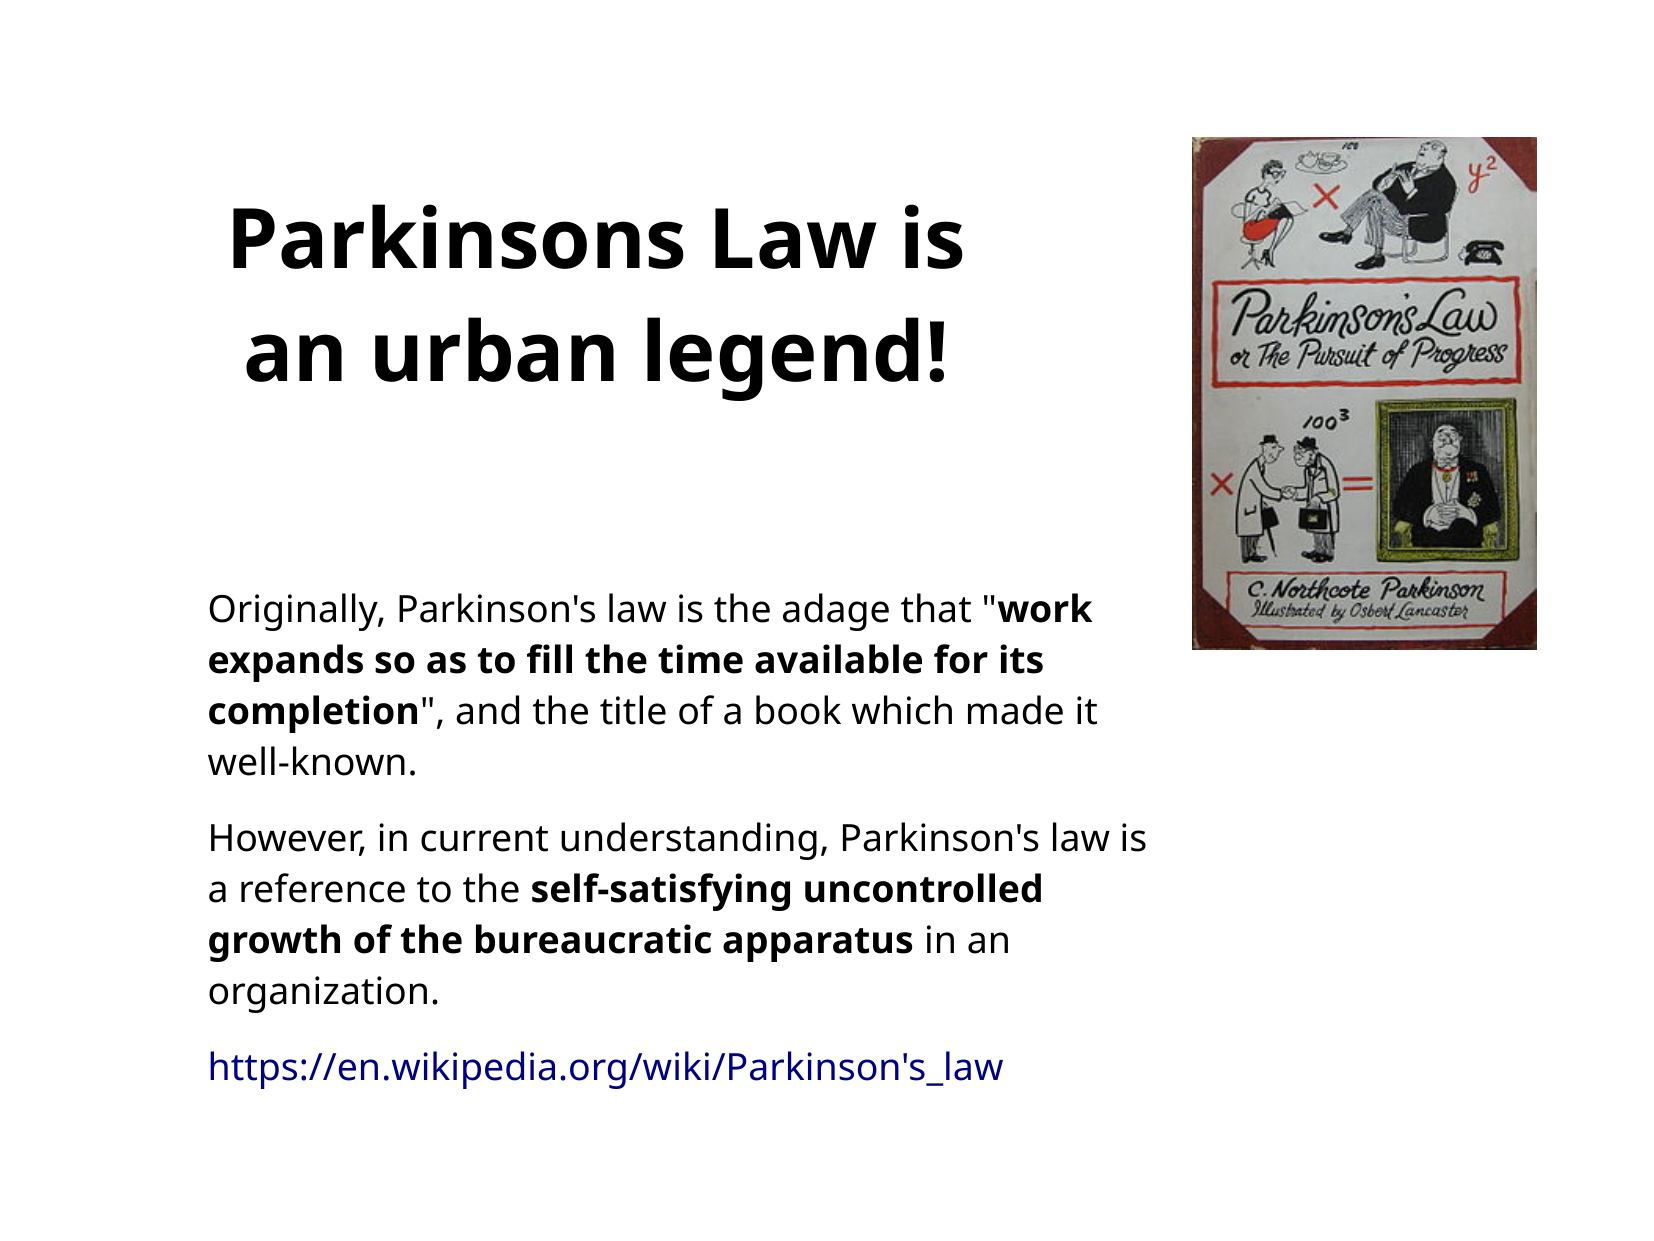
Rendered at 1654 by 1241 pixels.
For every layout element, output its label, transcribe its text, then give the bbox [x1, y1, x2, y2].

text_box [118, 531, 1512, 1091]
picture [1192, 137, 1537, 650]
text_box Originally, Parkinson's law is the adage that "work expands so as to fill the time available for its completion", and the title of a book which made it well-known. However, in current understanding, Parkinson's law is a reference to the self-satisfying uncontrolled growth of the bureaucratic apparatus in an organization. https://en.wikipedia.org/wiki/Parkinson's_law [192, 574, 1170, 1130]
title Parkinsons Law is an urban legend! [165, 118, 1028, 468]
